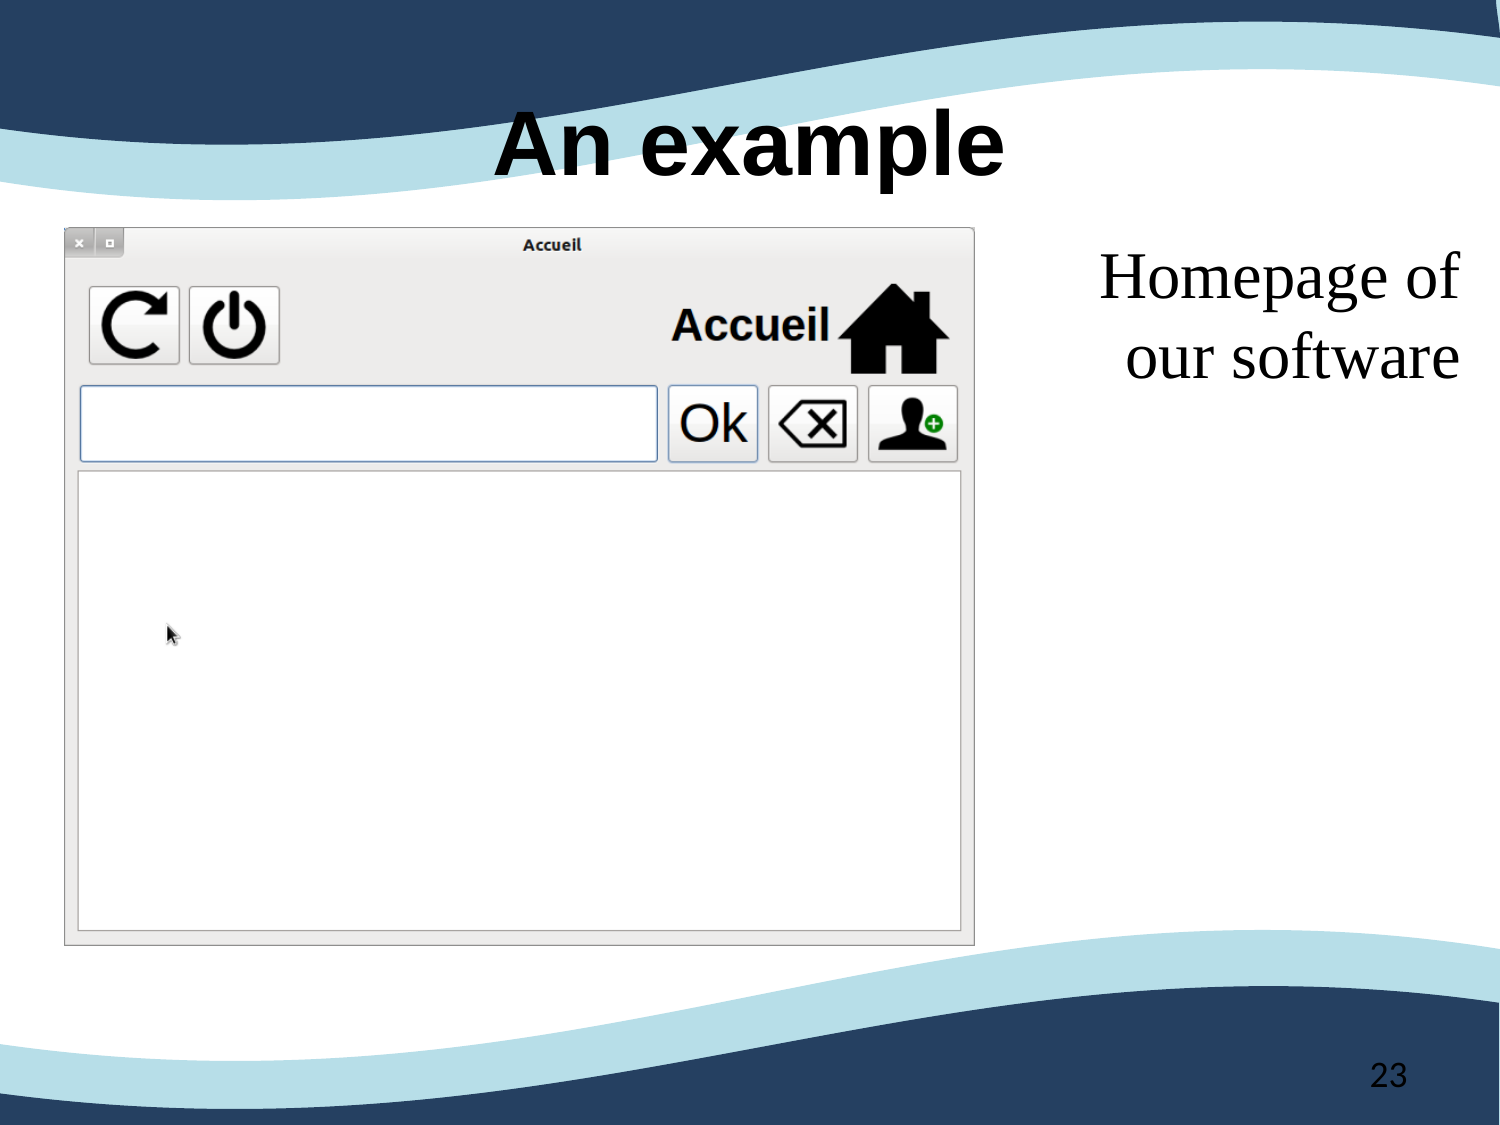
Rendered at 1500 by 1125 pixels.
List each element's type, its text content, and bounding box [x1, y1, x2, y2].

picture [64, 227, 975, 946]
title An example [74, 21, 1425, 257]
list [41, 267, 1447, 989]
text_box Homepage of our software [1003, 224, 1477, 375]
